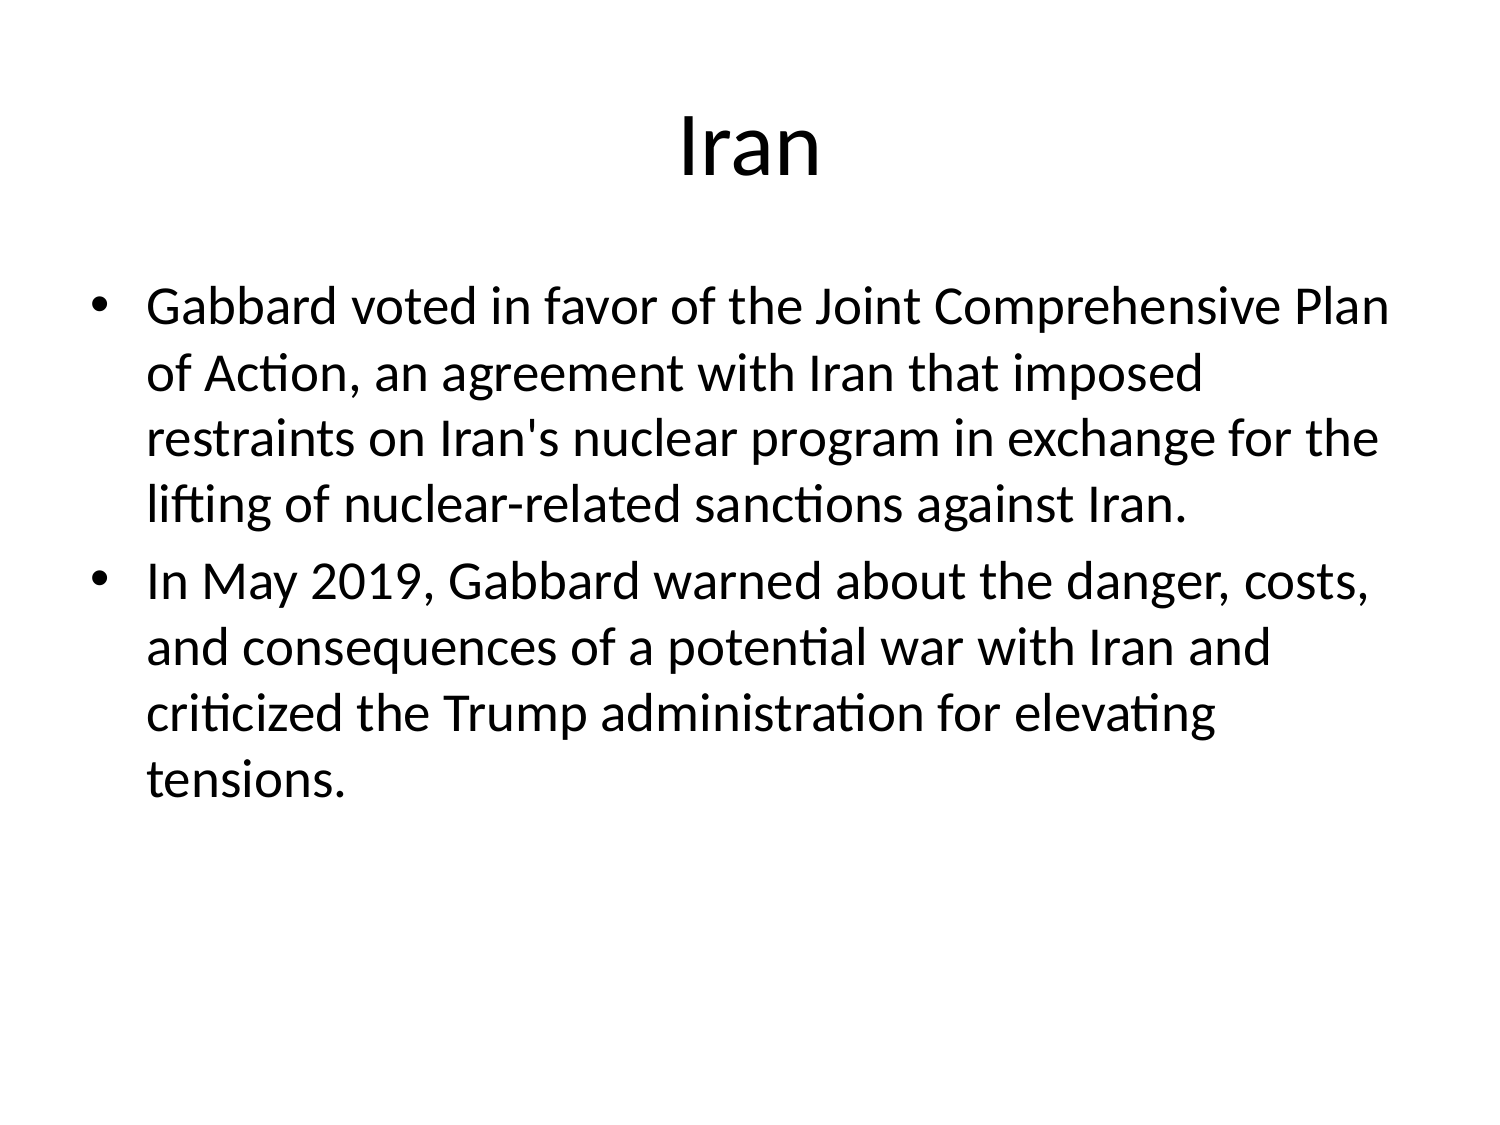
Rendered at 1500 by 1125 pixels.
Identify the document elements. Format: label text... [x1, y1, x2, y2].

title Iran [75, 45, 1425, 233]
list Gabbard voted in favor of the Joint Comprehensive Plan of Action, an agreement with Iran that imposed restraints on Iran's nuclear program in exchange for the lifting of nuclear-related sanctions against Iran. In May 2019, Gabbard warned about the danger, costs, and consequences of a potential war with Iran and criticized the Trump administration for elevating tensions. [75, 262, 1425, 1005]
